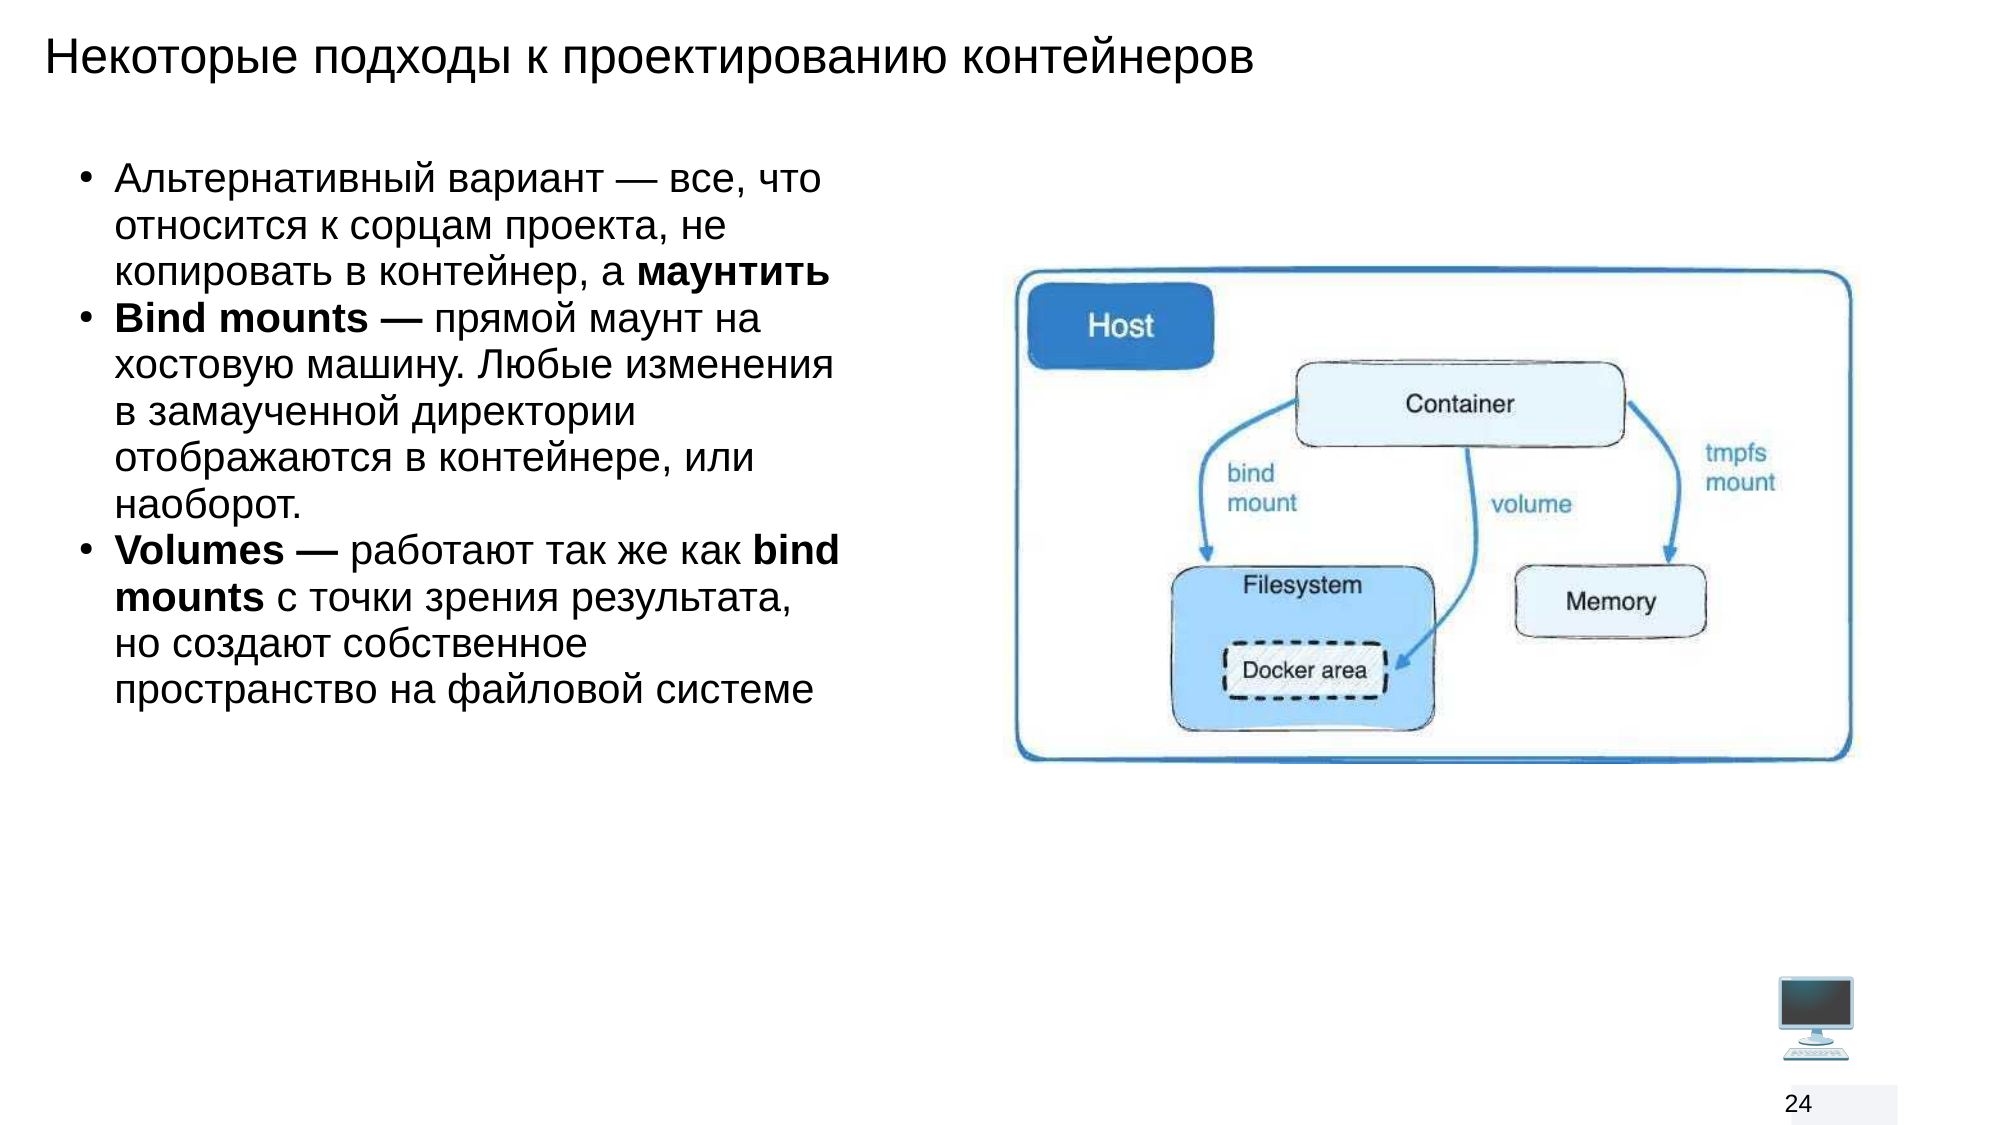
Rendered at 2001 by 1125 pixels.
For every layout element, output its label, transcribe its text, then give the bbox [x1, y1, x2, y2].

picture [1771, 974, 1861, 1063]
text_box Некоторые подходы к проектированию контейнеров [29, 21, 1595, 92]
text_box Альтернативный вариант — все, что относится к сорцам проекта, не копировать в контейнер, а маунтить Bind mounts — прямой маунт на хостовую машину. Любые изменения в замаученной директории отображаются в контейнере, или наоборот. Volumes — работают так же как bind mounts с точки зрения результата, но создают собственное пространство на файловой системе [64, 147, 857, 814]
text_box <number> [1769, 1082, 1914, 1125]
picture [1003, 265, 1861, 764]
